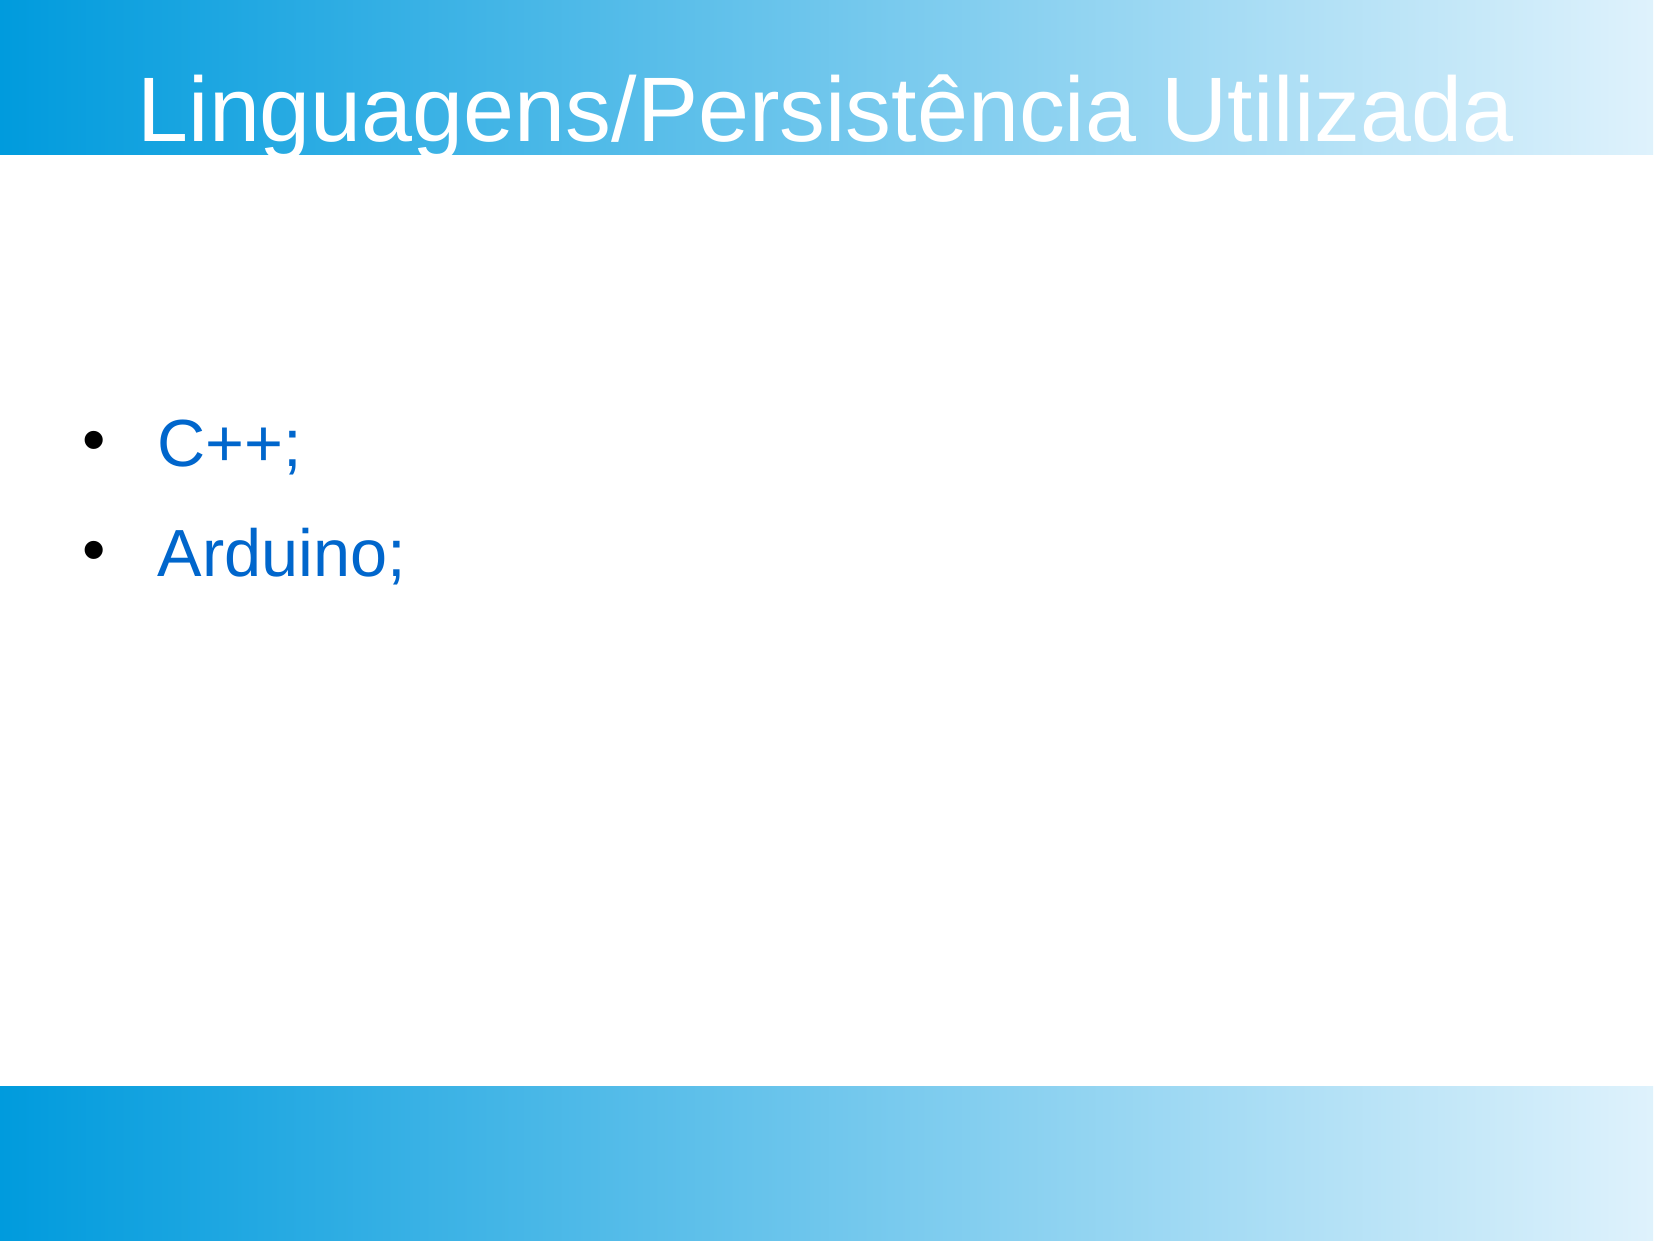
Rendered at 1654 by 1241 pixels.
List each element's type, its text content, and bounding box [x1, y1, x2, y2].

list C++; Arduino; [82, 290, 1571, 1010]
title Linguagens/Persistência Utilizada [82, 49, 1571, 155]
